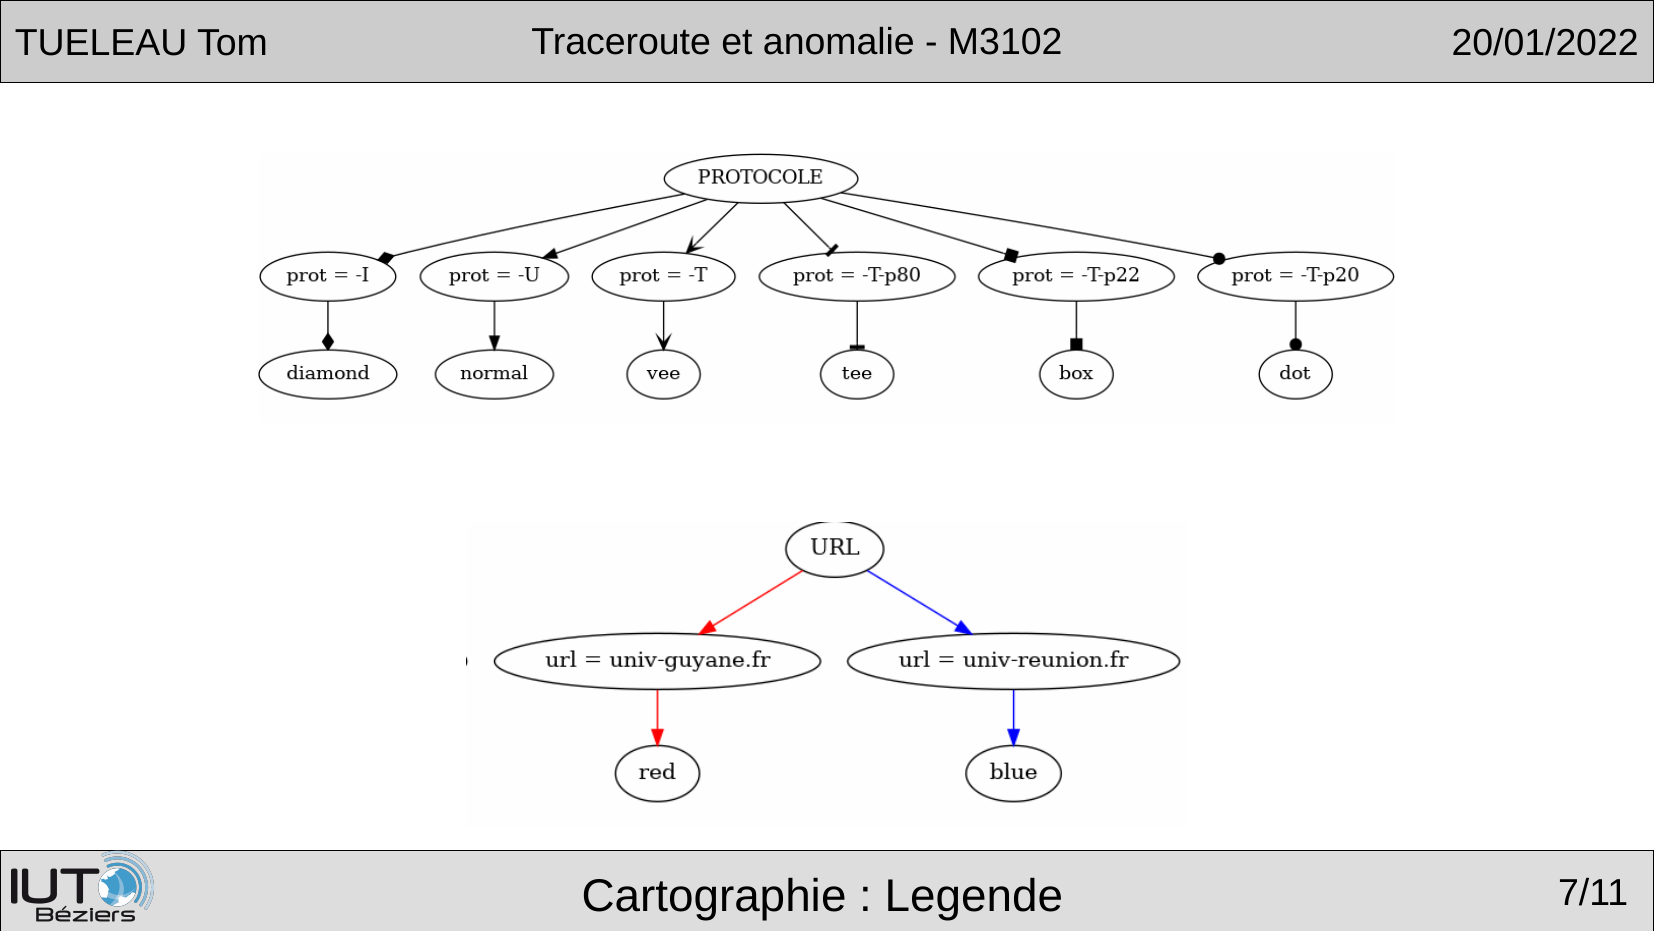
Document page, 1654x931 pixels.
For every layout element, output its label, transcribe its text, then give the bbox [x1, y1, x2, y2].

picture [258, 153, 1396, 423]
text_box Cartographie : Legende [566, 862, 1087, 931]
picture [466, 522, 1188, 827]
picture [11, 850, 154, 922]
